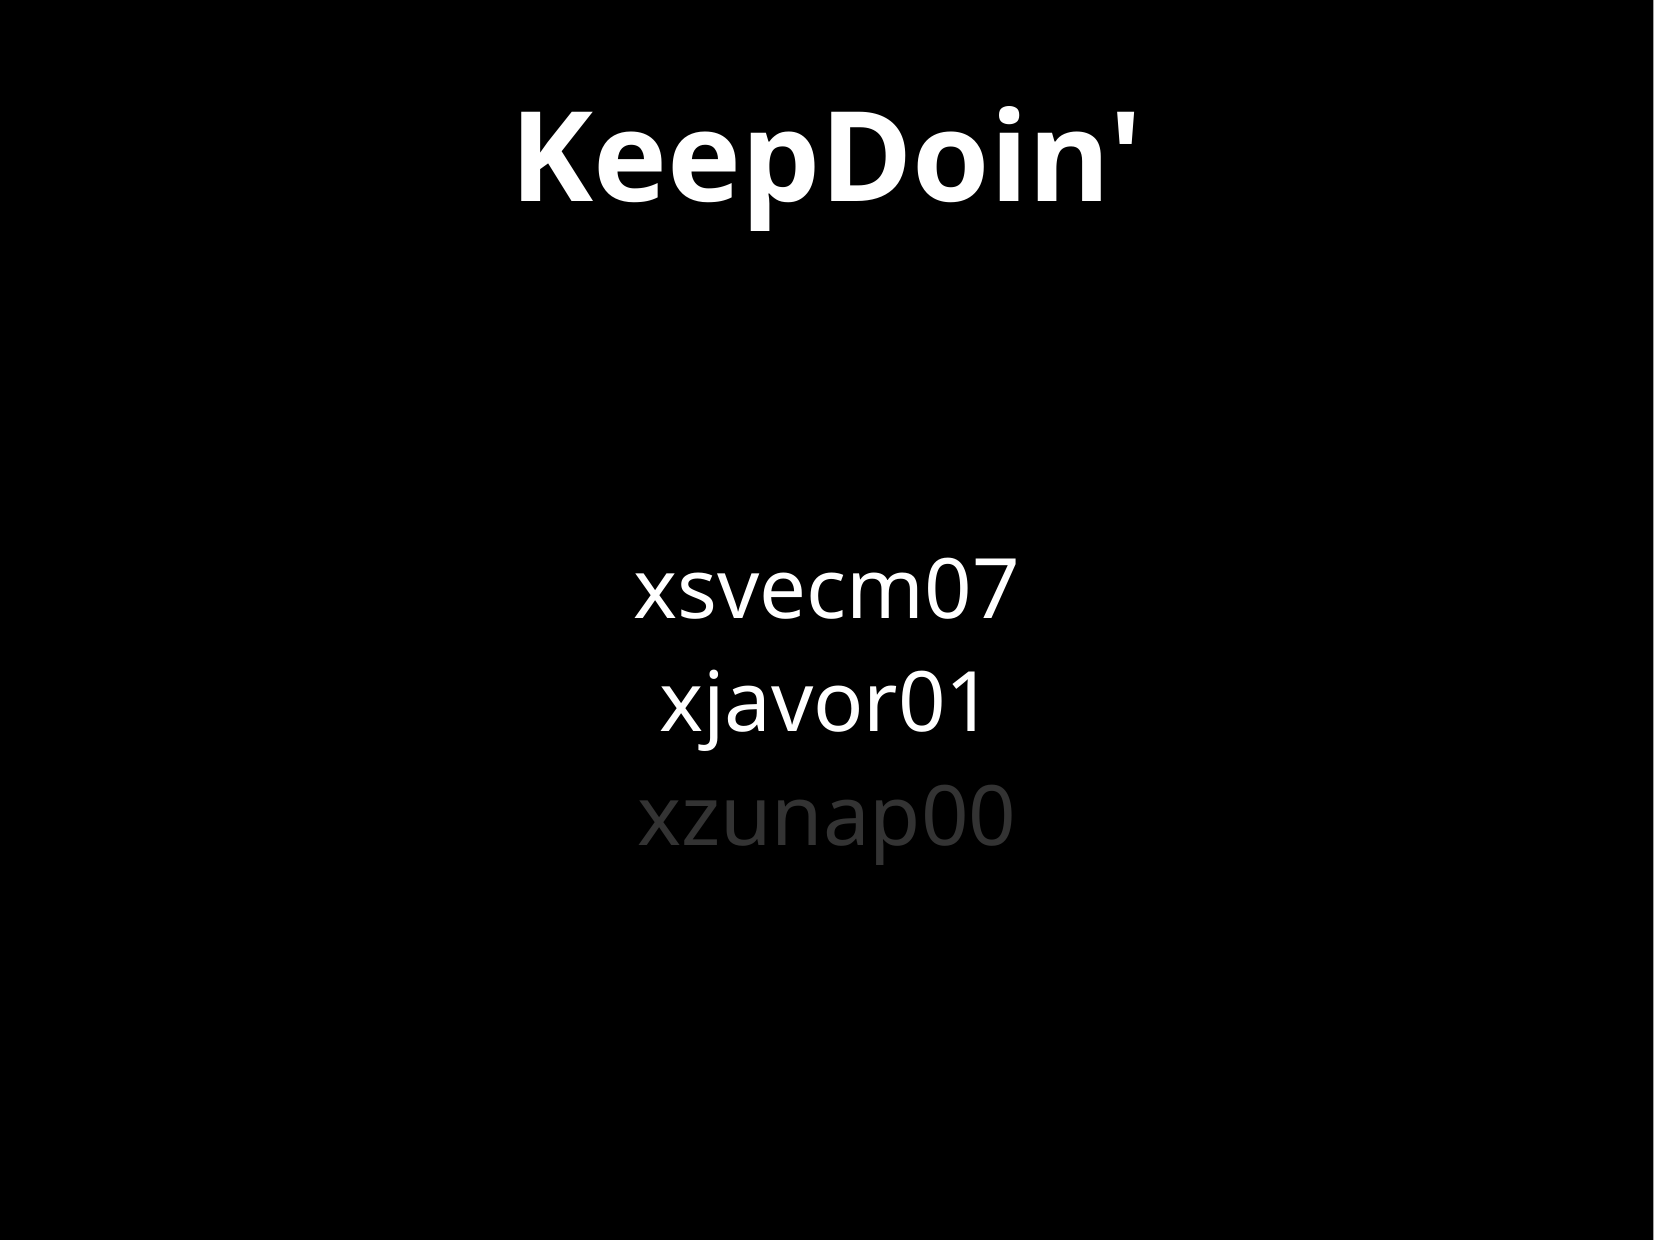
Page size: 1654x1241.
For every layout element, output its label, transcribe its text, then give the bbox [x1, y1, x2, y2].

title KeepDoin' [82, 49, 1571, 257]
subtitle xsvecm07 xjavor01 xzunap00 [82, 290, 1571, 1109]
